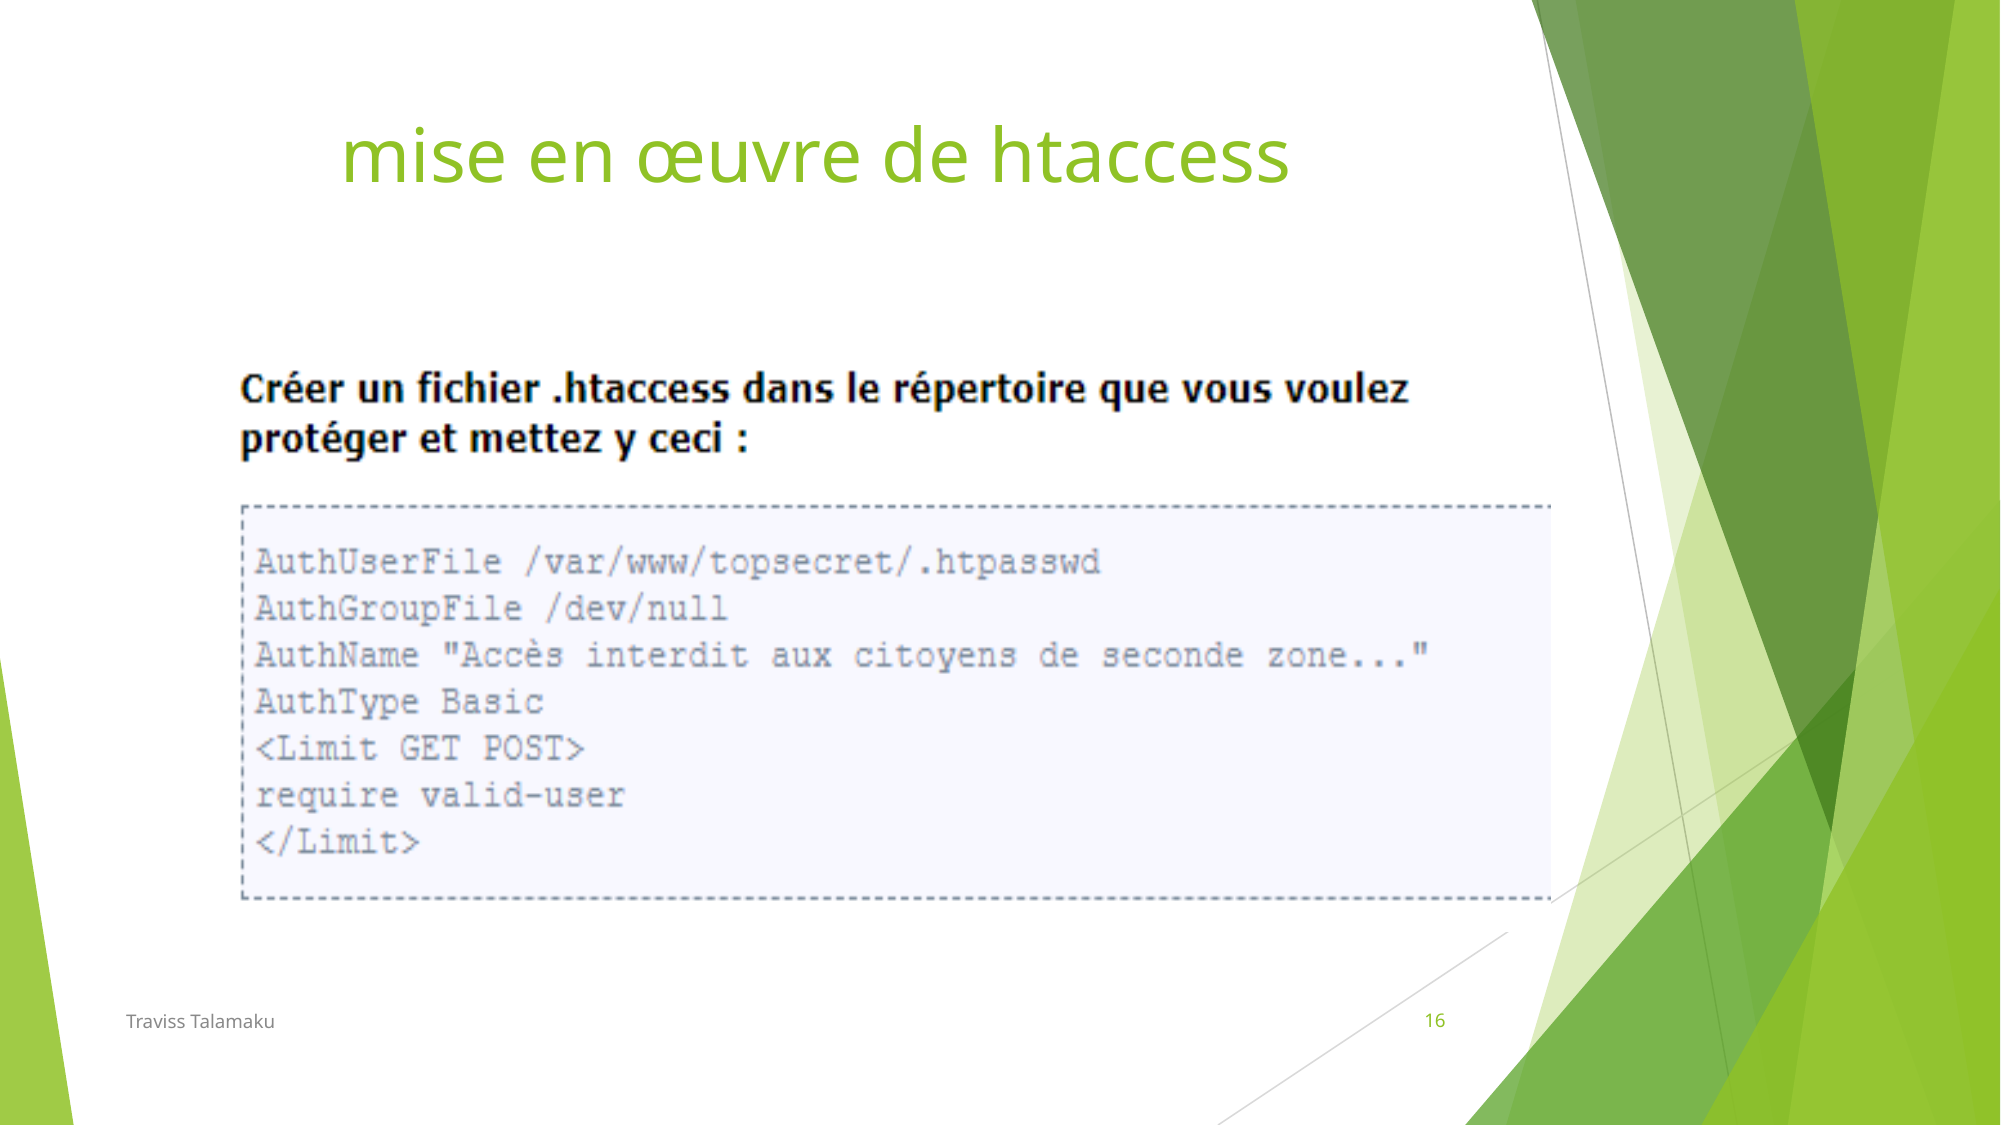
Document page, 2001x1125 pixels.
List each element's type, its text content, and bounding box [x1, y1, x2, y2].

title mise en œuvre de htaccess [111, 99, 1522, 317]
text_box Traviss Talamaku [111, 991, 1145, 1051]
picture [211, 363, 1551, 932]
text_box [1409, 991, 1522, 1051]
